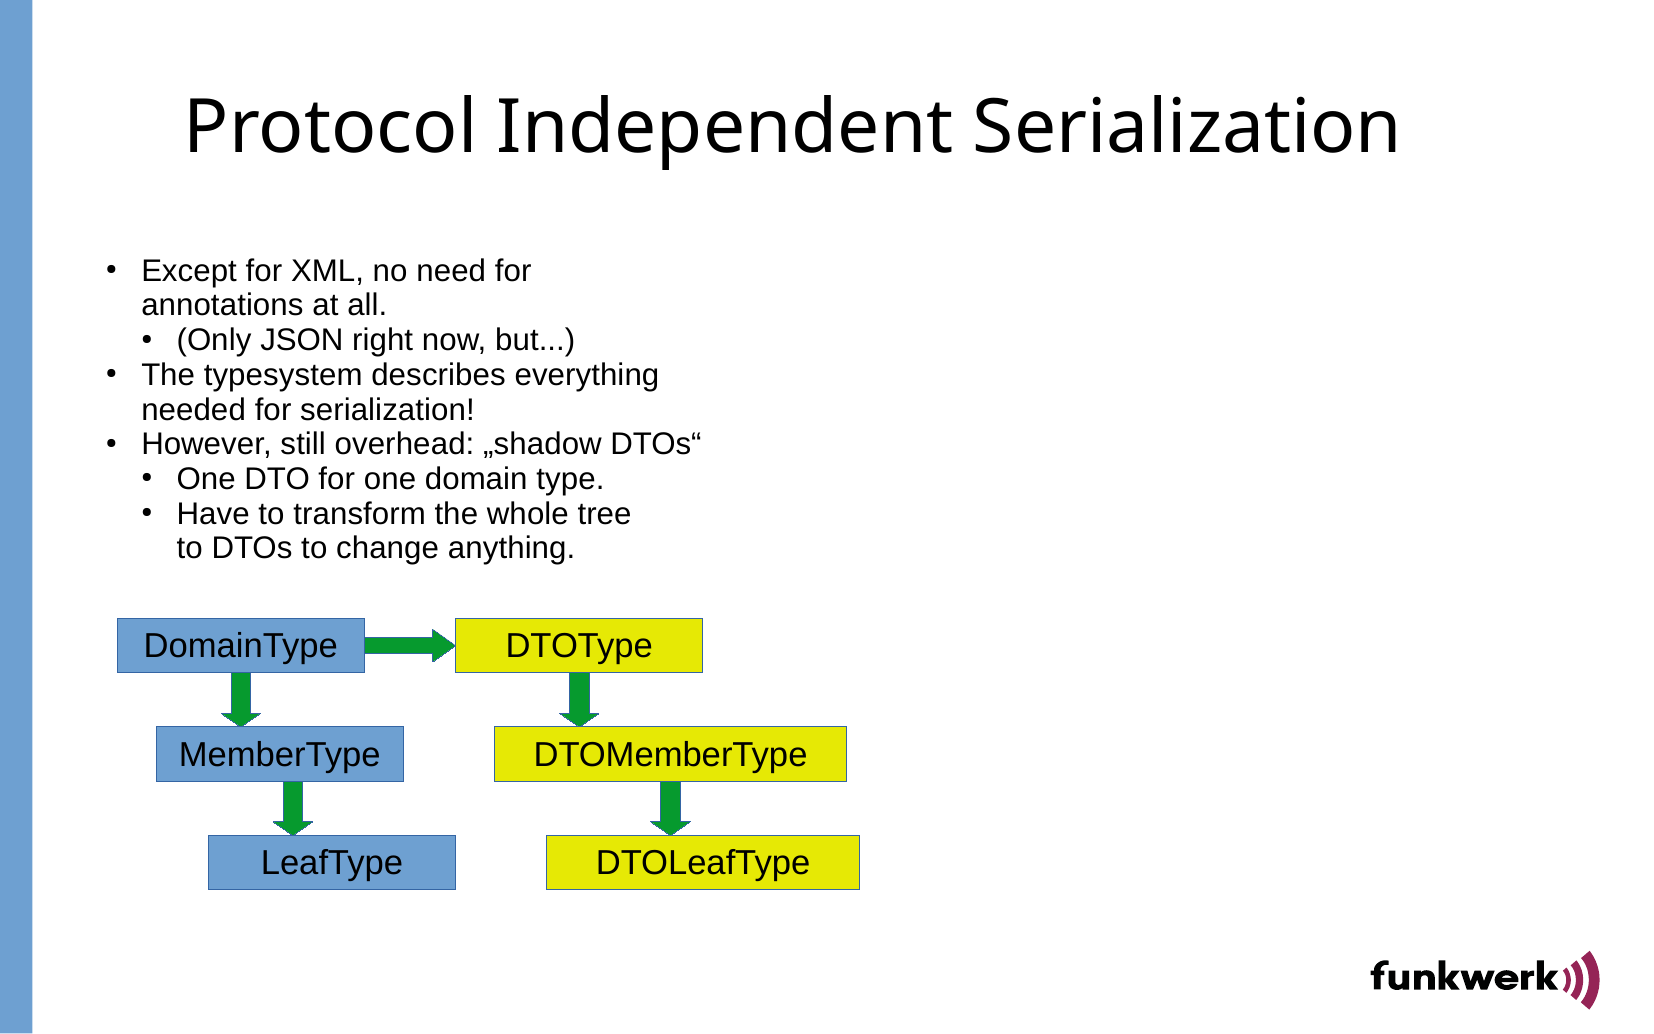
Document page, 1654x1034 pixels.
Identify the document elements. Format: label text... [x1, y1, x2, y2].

text_box LeafType [208, 835, 456, 890]
text_box [650, 781, 691, 836]
text_box DTOType [455, 618, 703, 673]
text_box Except for XML, no need for annotations at all. (Only JSON right now, but...) The typesystem describes everything needed for serialization! However, still overhead: „shadow DTOs“ One DTO for one domain type. Have to transform the whole tree to DTOs to change anything. [91, 245, 887, 1003]
text_box DomainType [117, 618, 365, 673]
text_box Protocol Independent Serialization [169, 65, 1546, 221]
text_box [273, 781, 313, 836]
text_box MemberType [156, 726, 404, 782]
text_box [559, 672, 599, 727]
text_box DTOMemberType [494, 726, 847, 782]
text_box [364, 629, 456, 662]
text_box DTOLeafType [546, 835, 860, 890]
text_box [221, 672, 261, 727]
